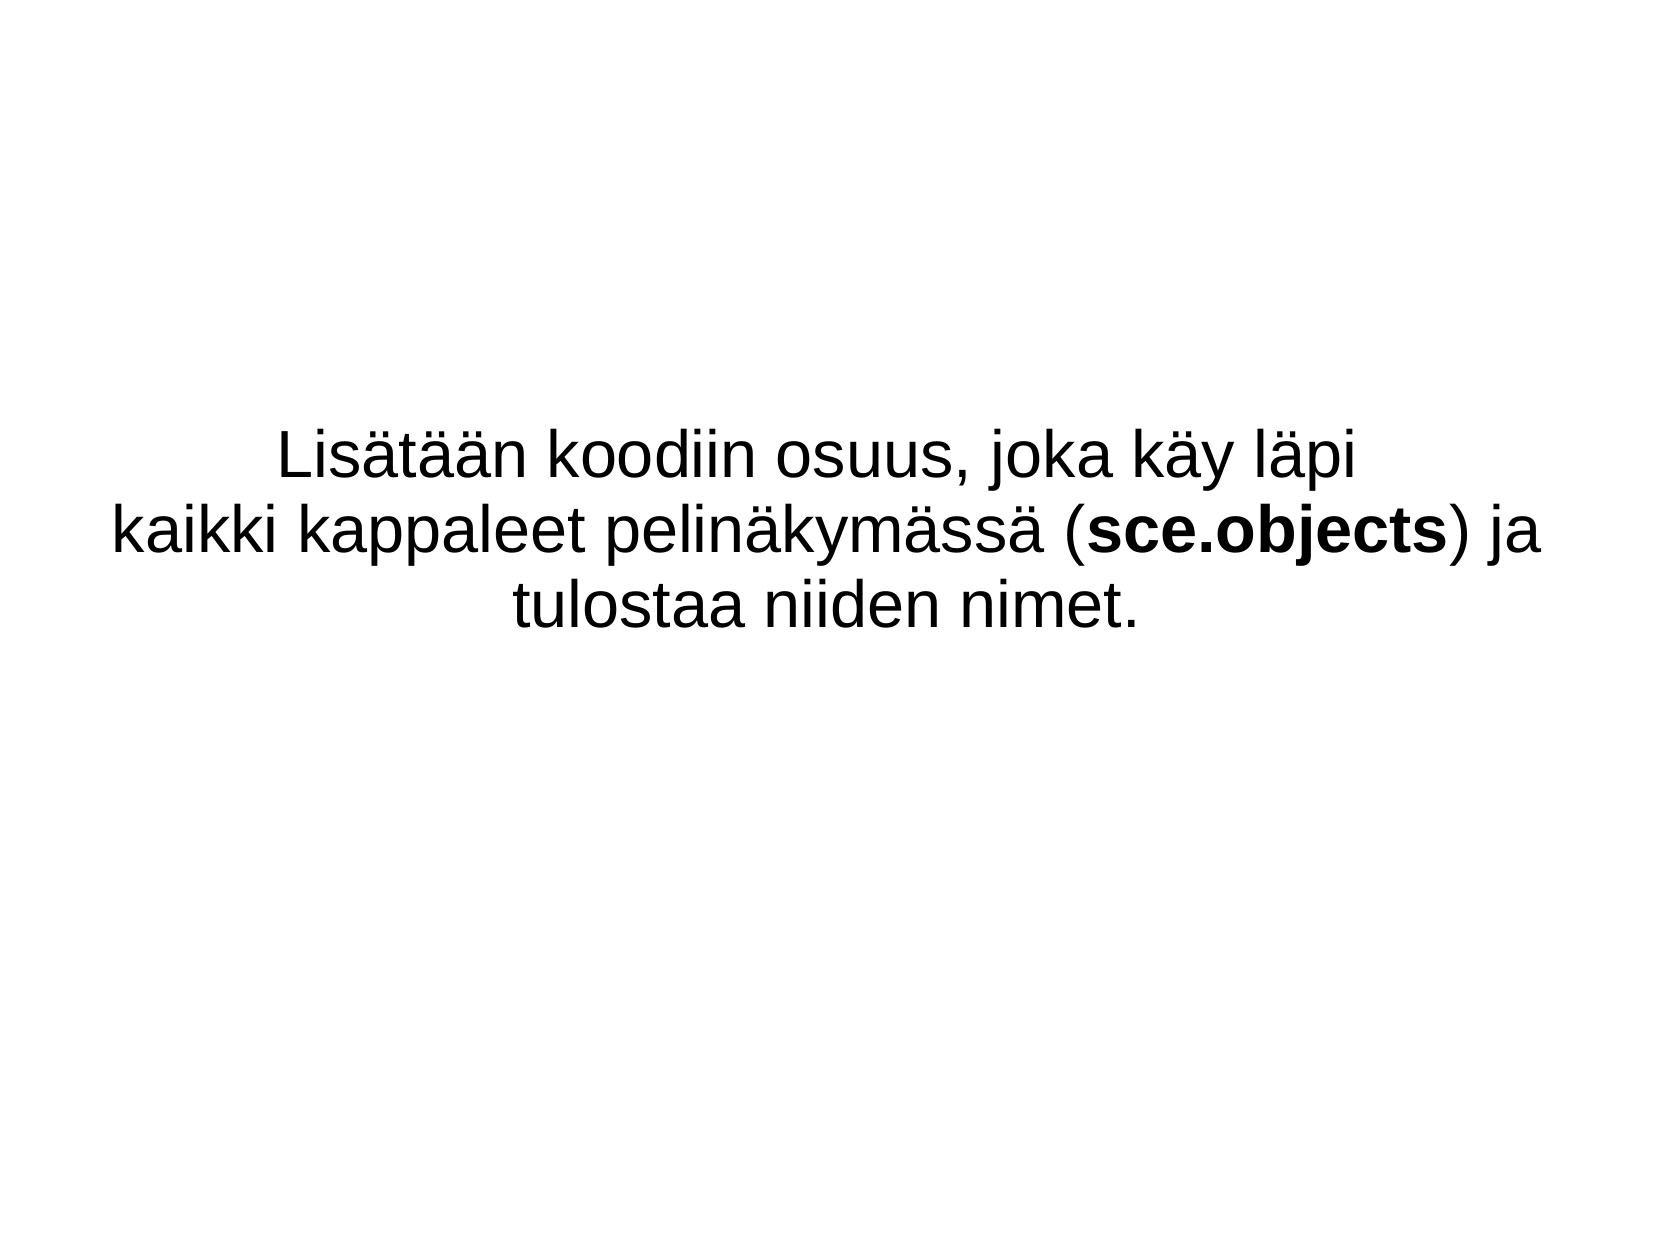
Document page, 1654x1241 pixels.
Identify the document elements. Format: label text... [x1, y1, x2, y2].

subtitle Lisätään koodiin osuus, joka käy läpi kaikki kappaleet pelinäkymässä (sce.objects) ja tulostaa niiden nimet. [82, 49, 1571, 1010]
